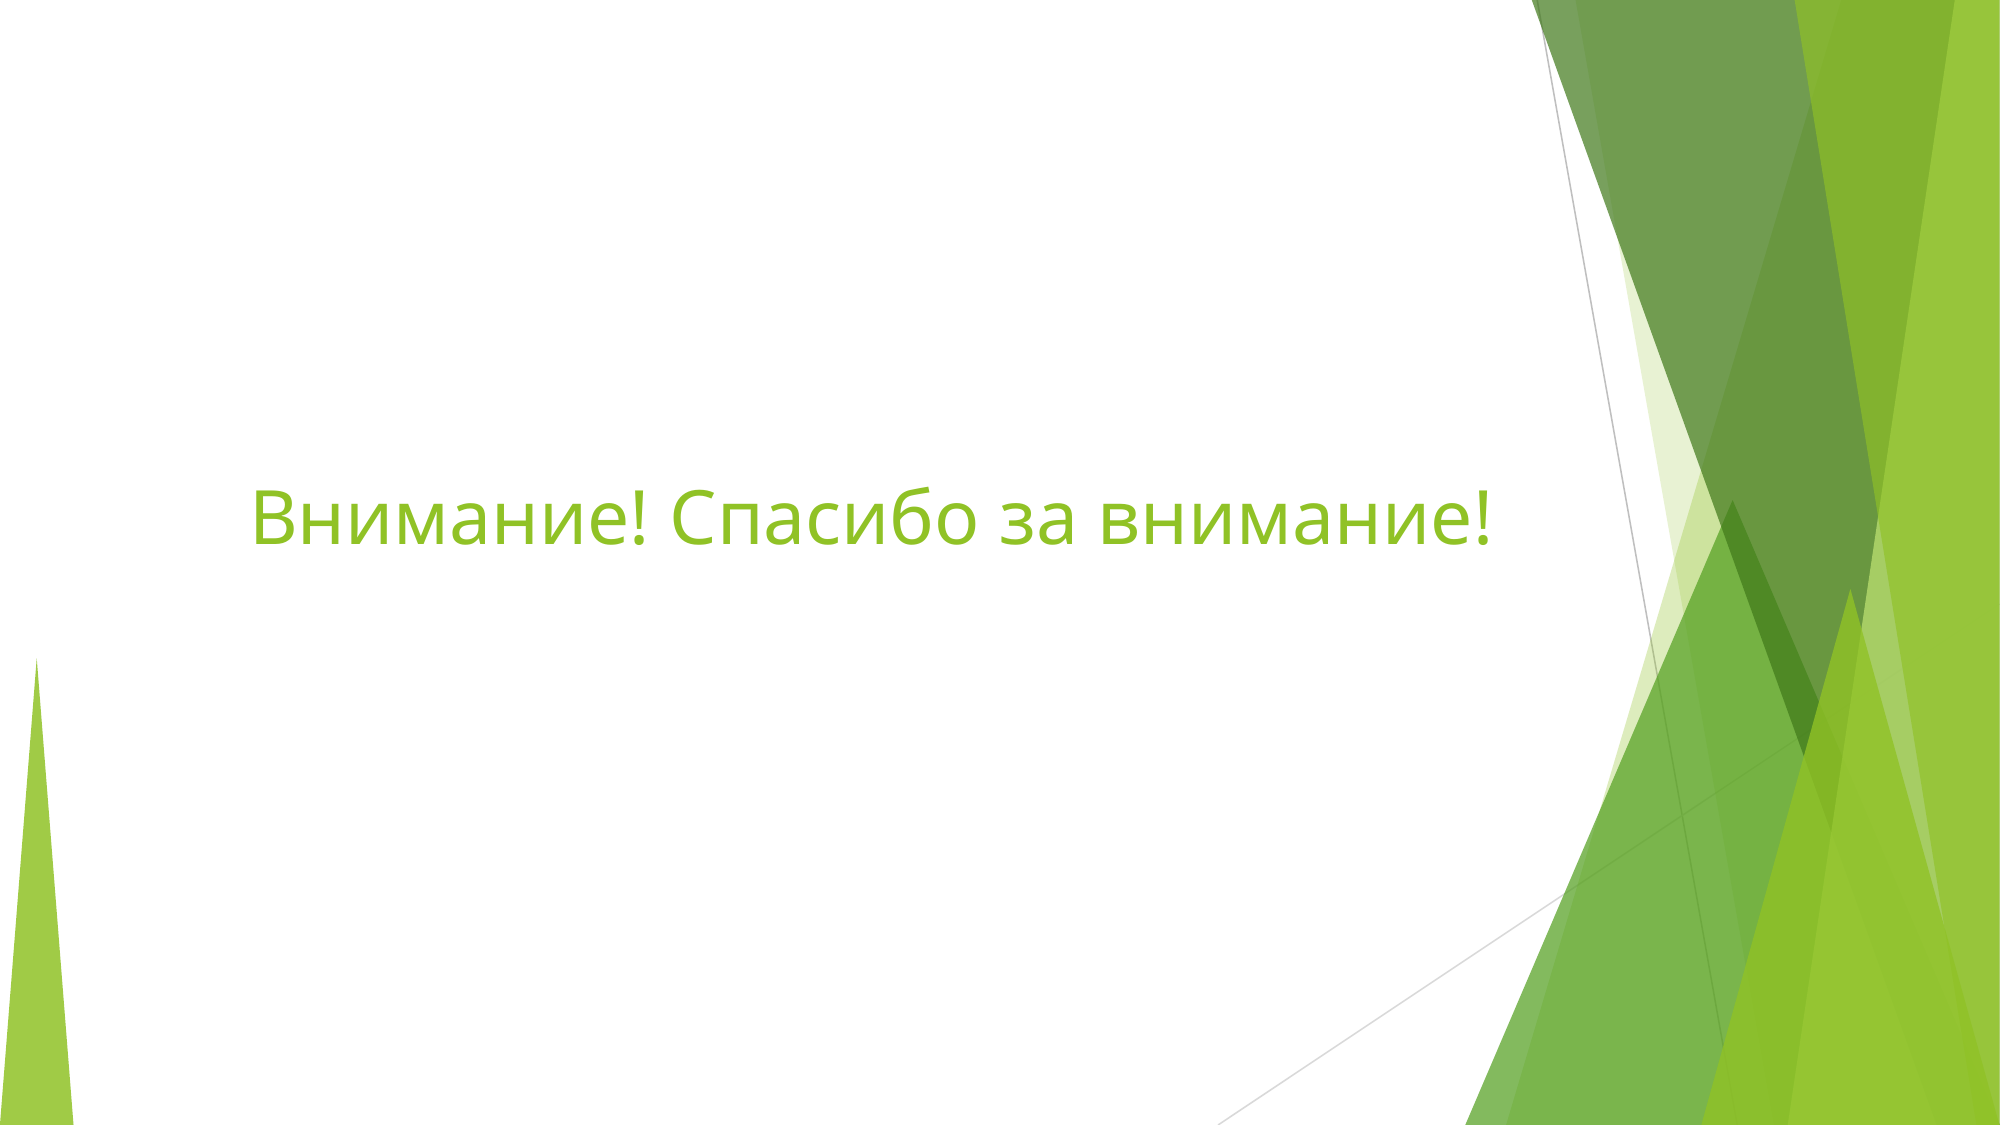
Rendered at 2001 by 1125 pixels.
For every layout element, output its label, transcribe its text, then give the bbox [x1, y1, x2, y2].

title Внимание! Спасибо за внимание! [234, 461, 1645, 679]
